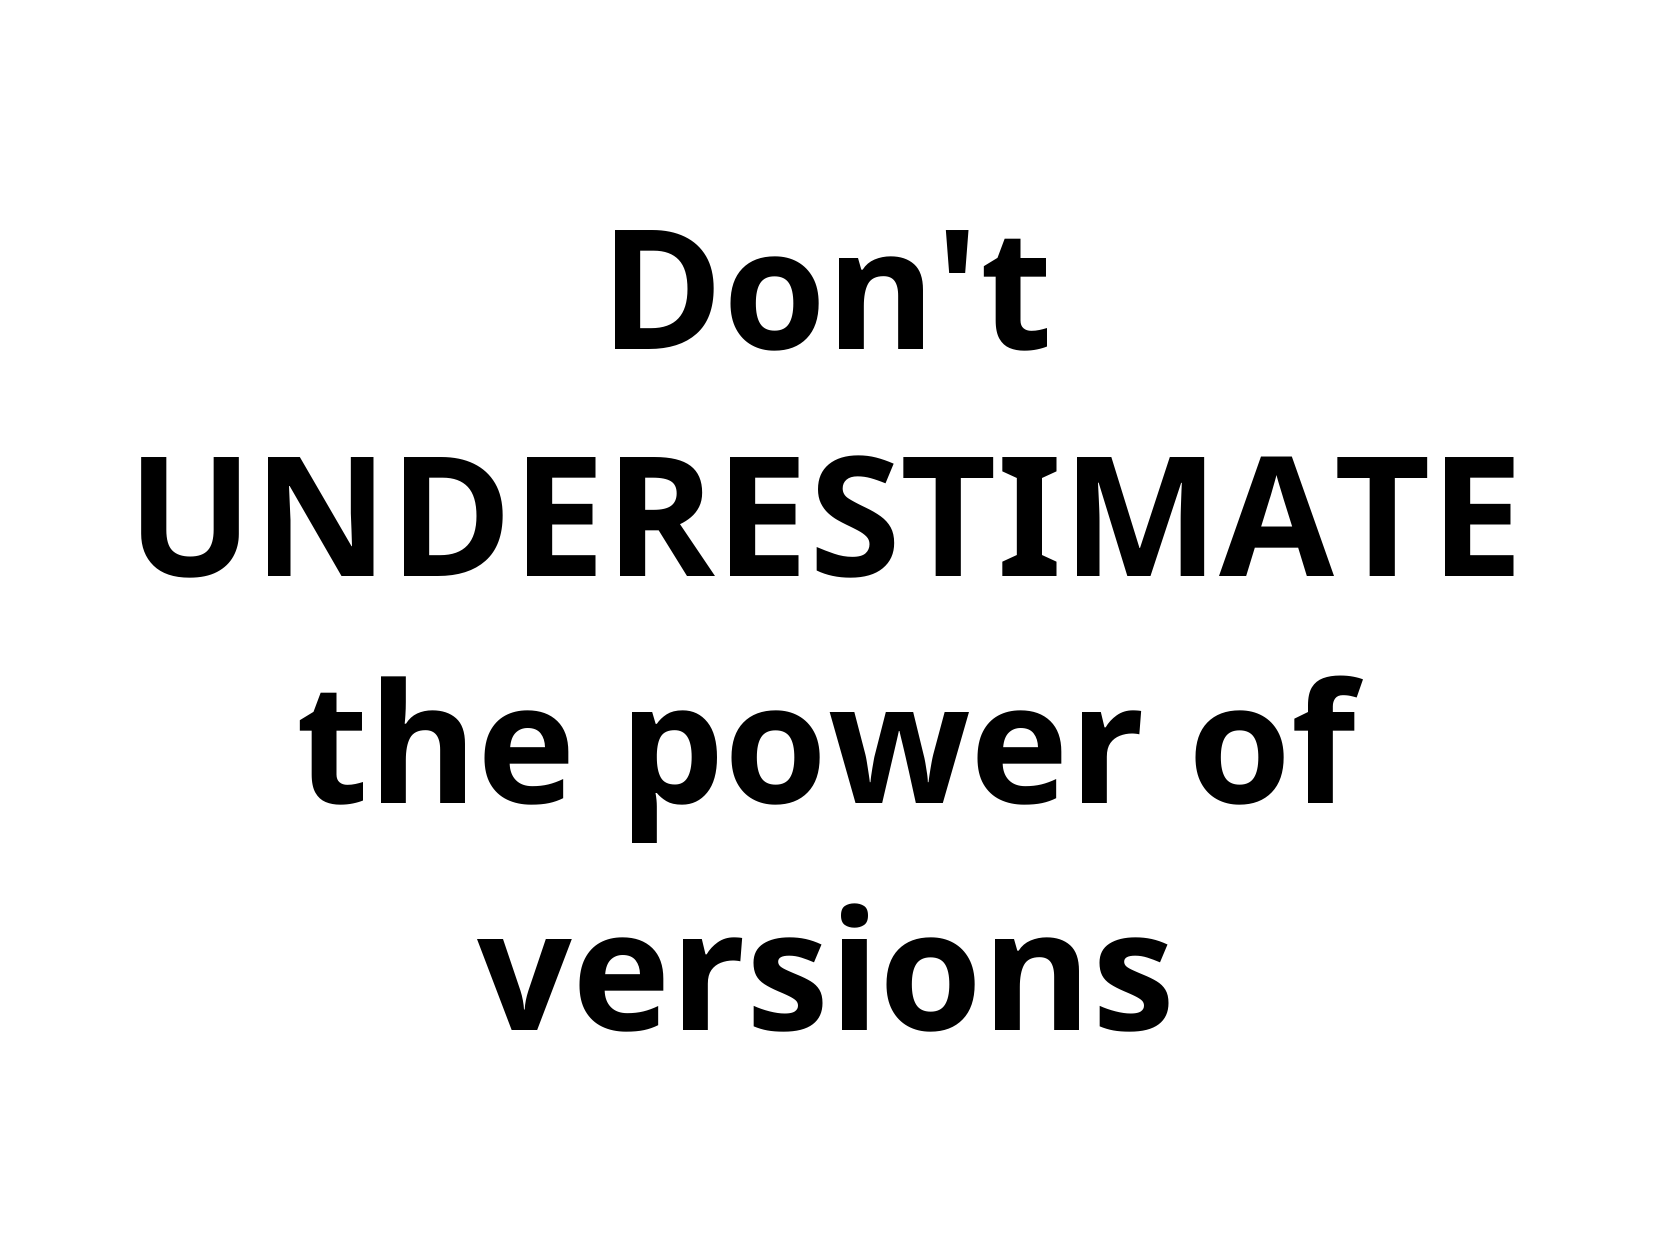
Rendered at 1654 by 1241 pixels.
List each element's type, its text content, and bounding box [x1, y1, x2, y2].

title Don't UNDERESTIMATE the power of versions [82, 49, 1571, 1201]
